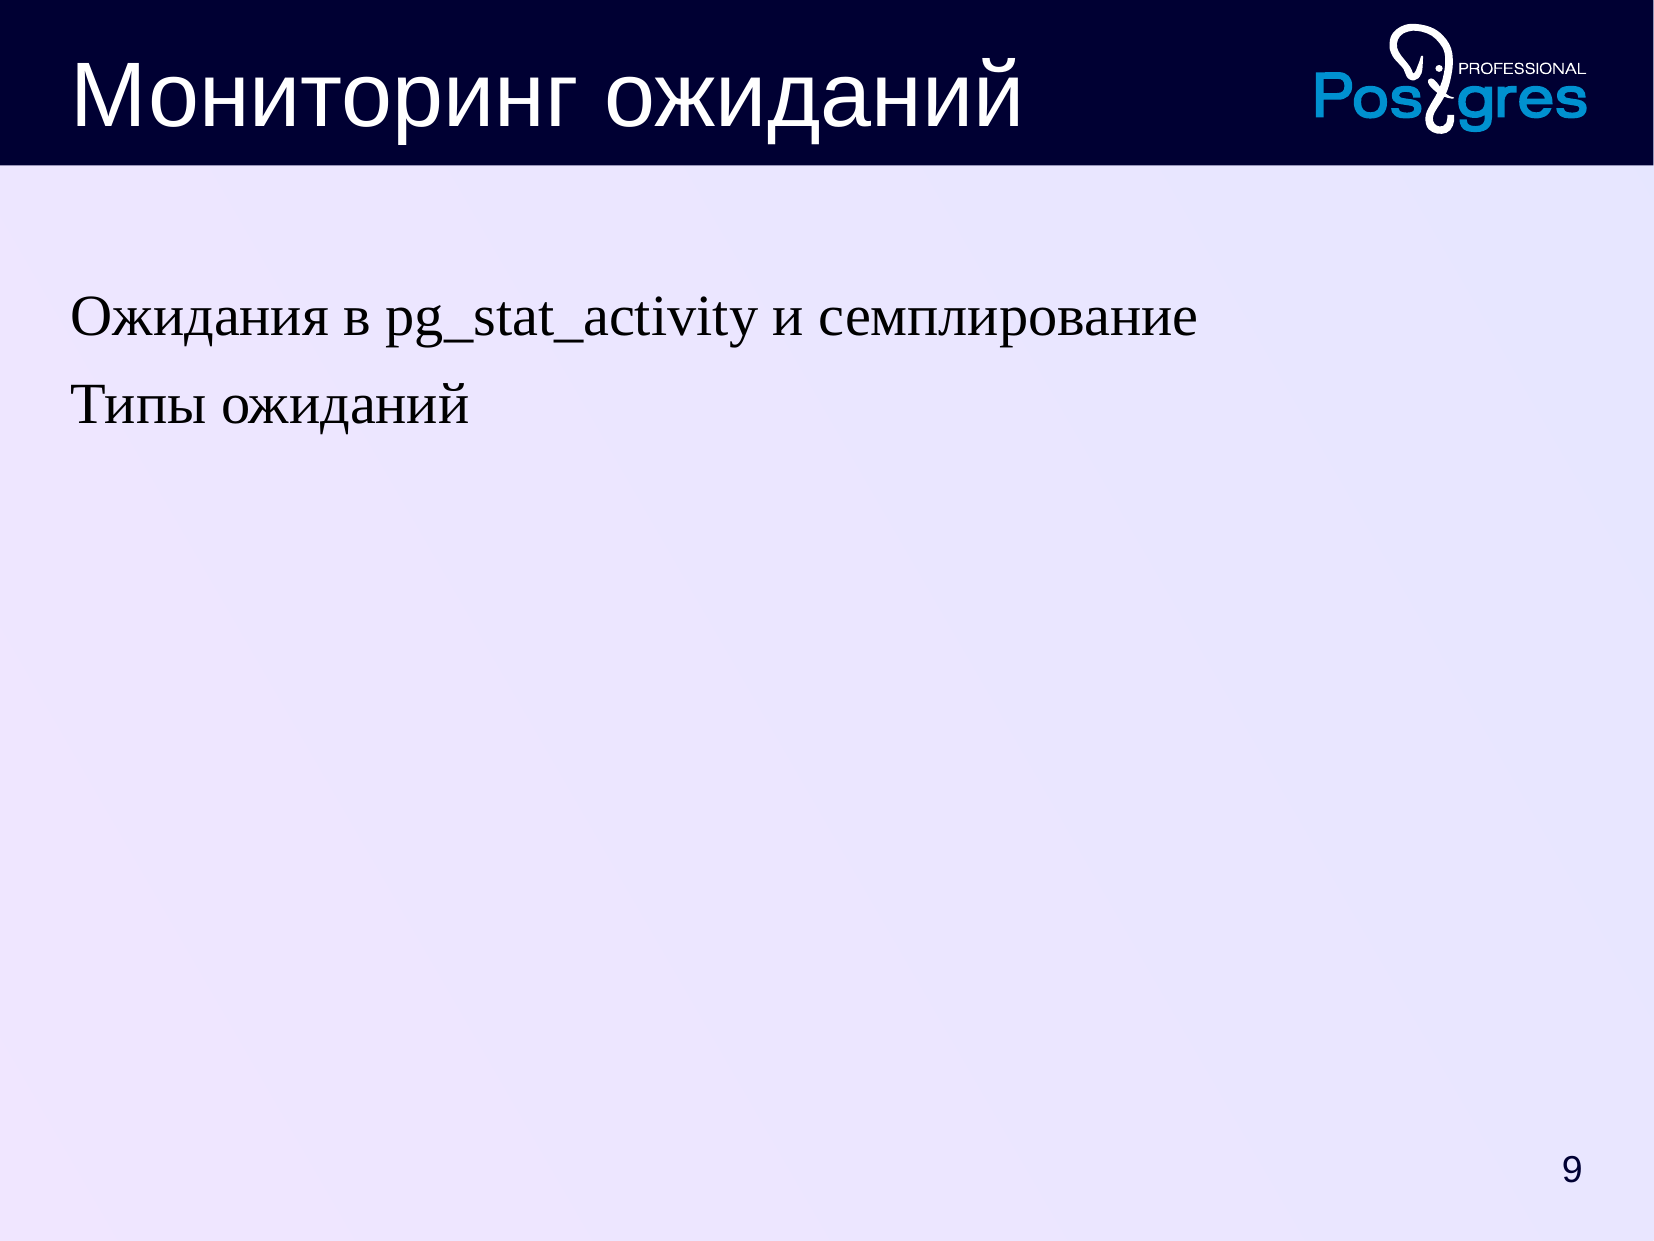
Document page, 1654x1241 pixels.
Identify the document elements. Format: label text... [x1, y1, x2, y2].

list Ожидания в pg_stat_activity и семплирование Типы ожиданий [70, 283, 1559, 1003]
title Мониторинг ожиданий [70, 43, 1241, 147]
